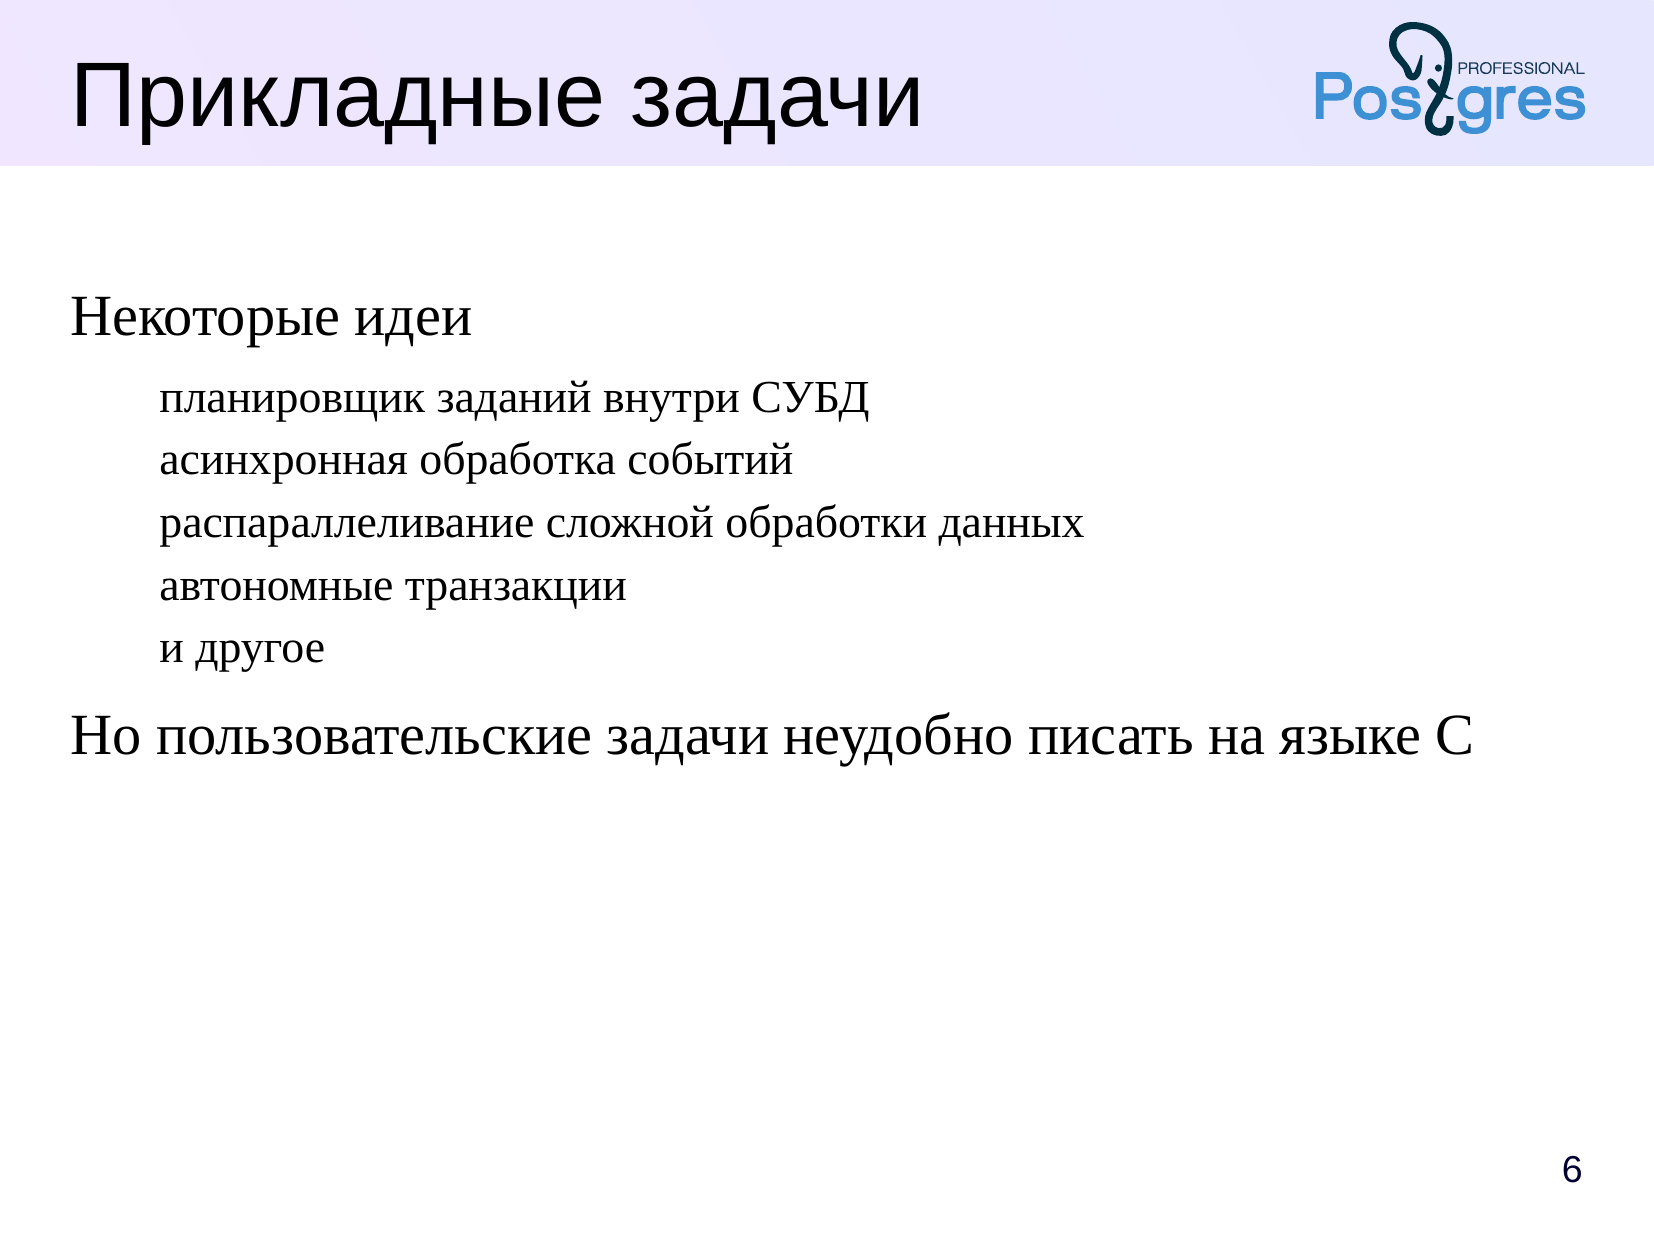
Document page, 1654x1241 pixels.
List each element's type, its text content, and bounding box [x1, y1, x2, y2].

title Прикладные задачи [70, 43, 1241, 147]
list Некоторые идеи планировщик заданий внутри СУБД асинхронная обработка событий распараллеливание сложной обработки данных автономные транзакции и другое Но пользовательские задачи неудобно писать на языке C [70, 283, 1583, 1141]
